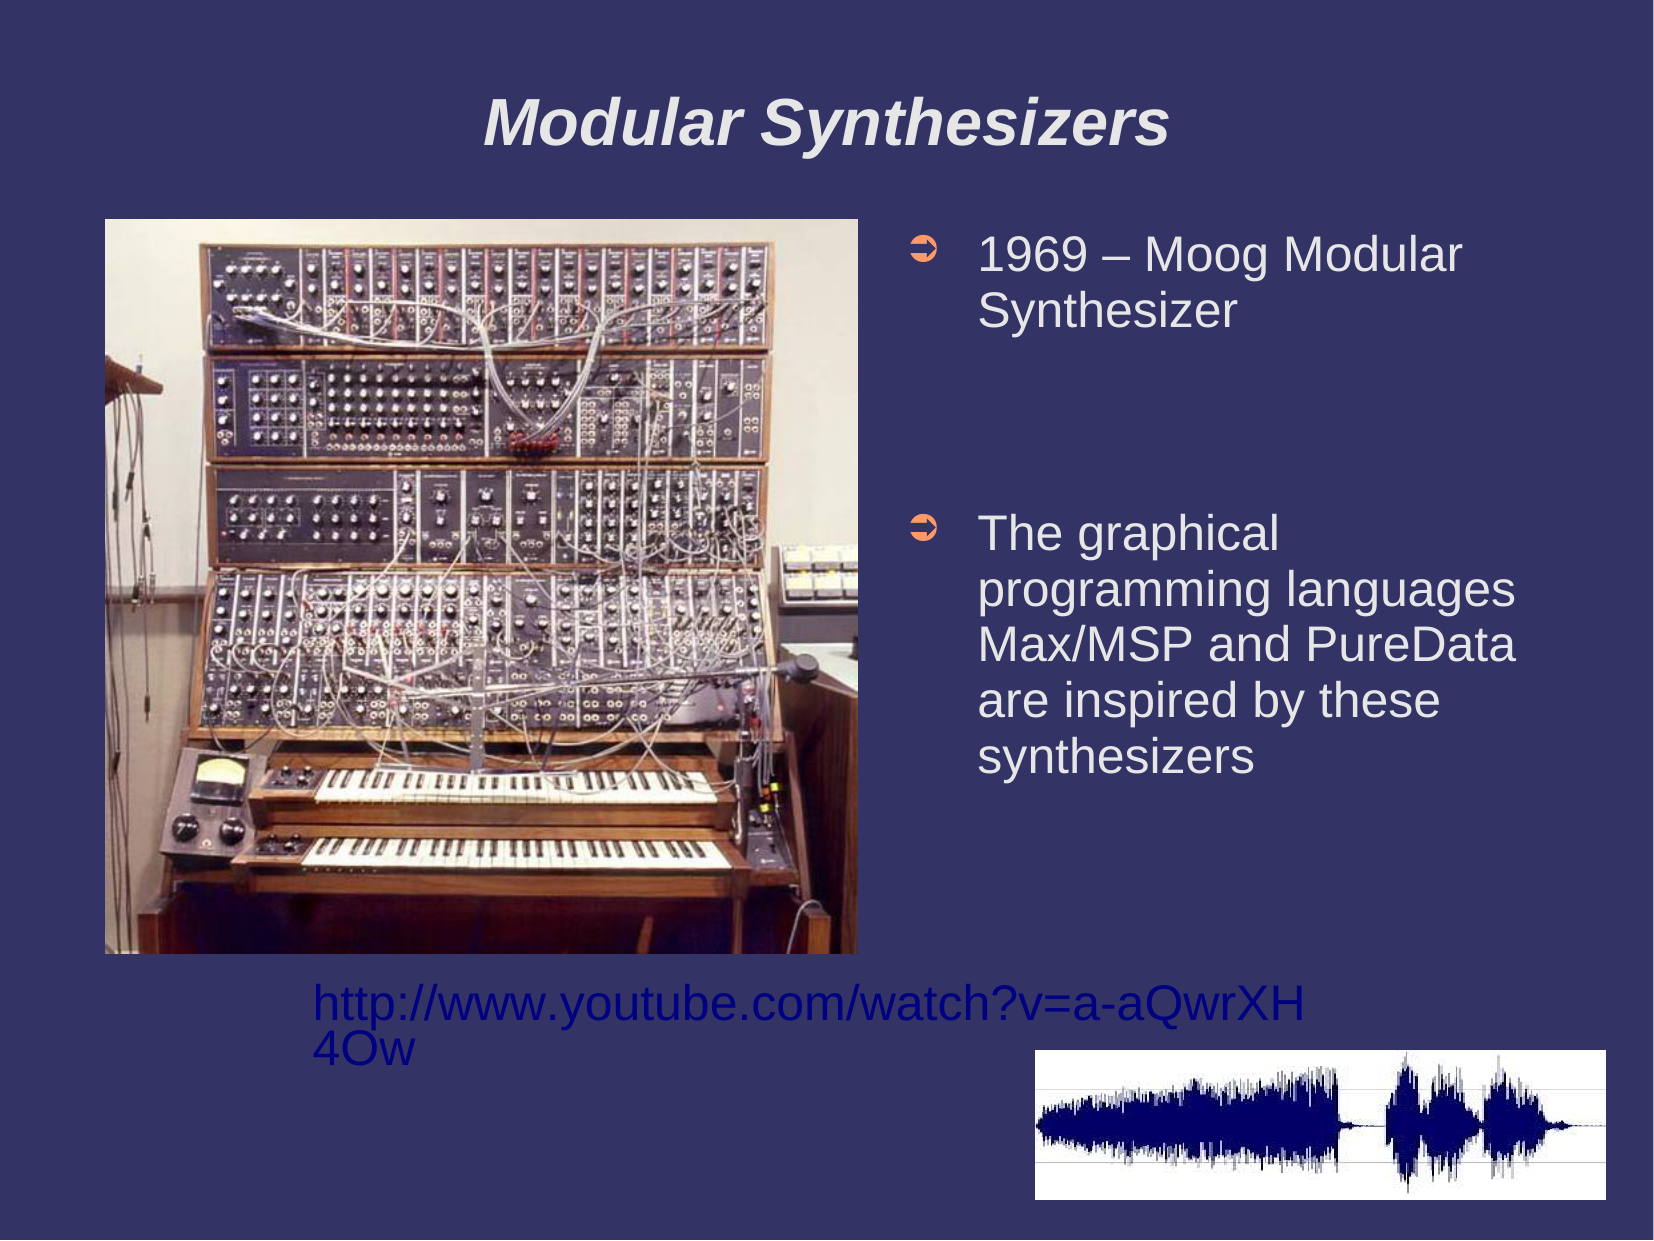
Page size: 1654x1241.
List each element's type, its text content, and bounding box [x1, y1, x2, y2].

picture [105, 219, 858, 954]
title Modular Synthesizers [121, 19, 1534, 227]
text_box http://www.youtube.com/watch?v=a-aQwrXH4Ow [230, 975, 1321, 1031]
list 1969 – Moog Modular Synthesizer The graphical programming languages Max/MSP and PureData are inspired by these synthesizers [894, 226, 1570, 1126]
picture [1035, 1050, 1606, 1200]
